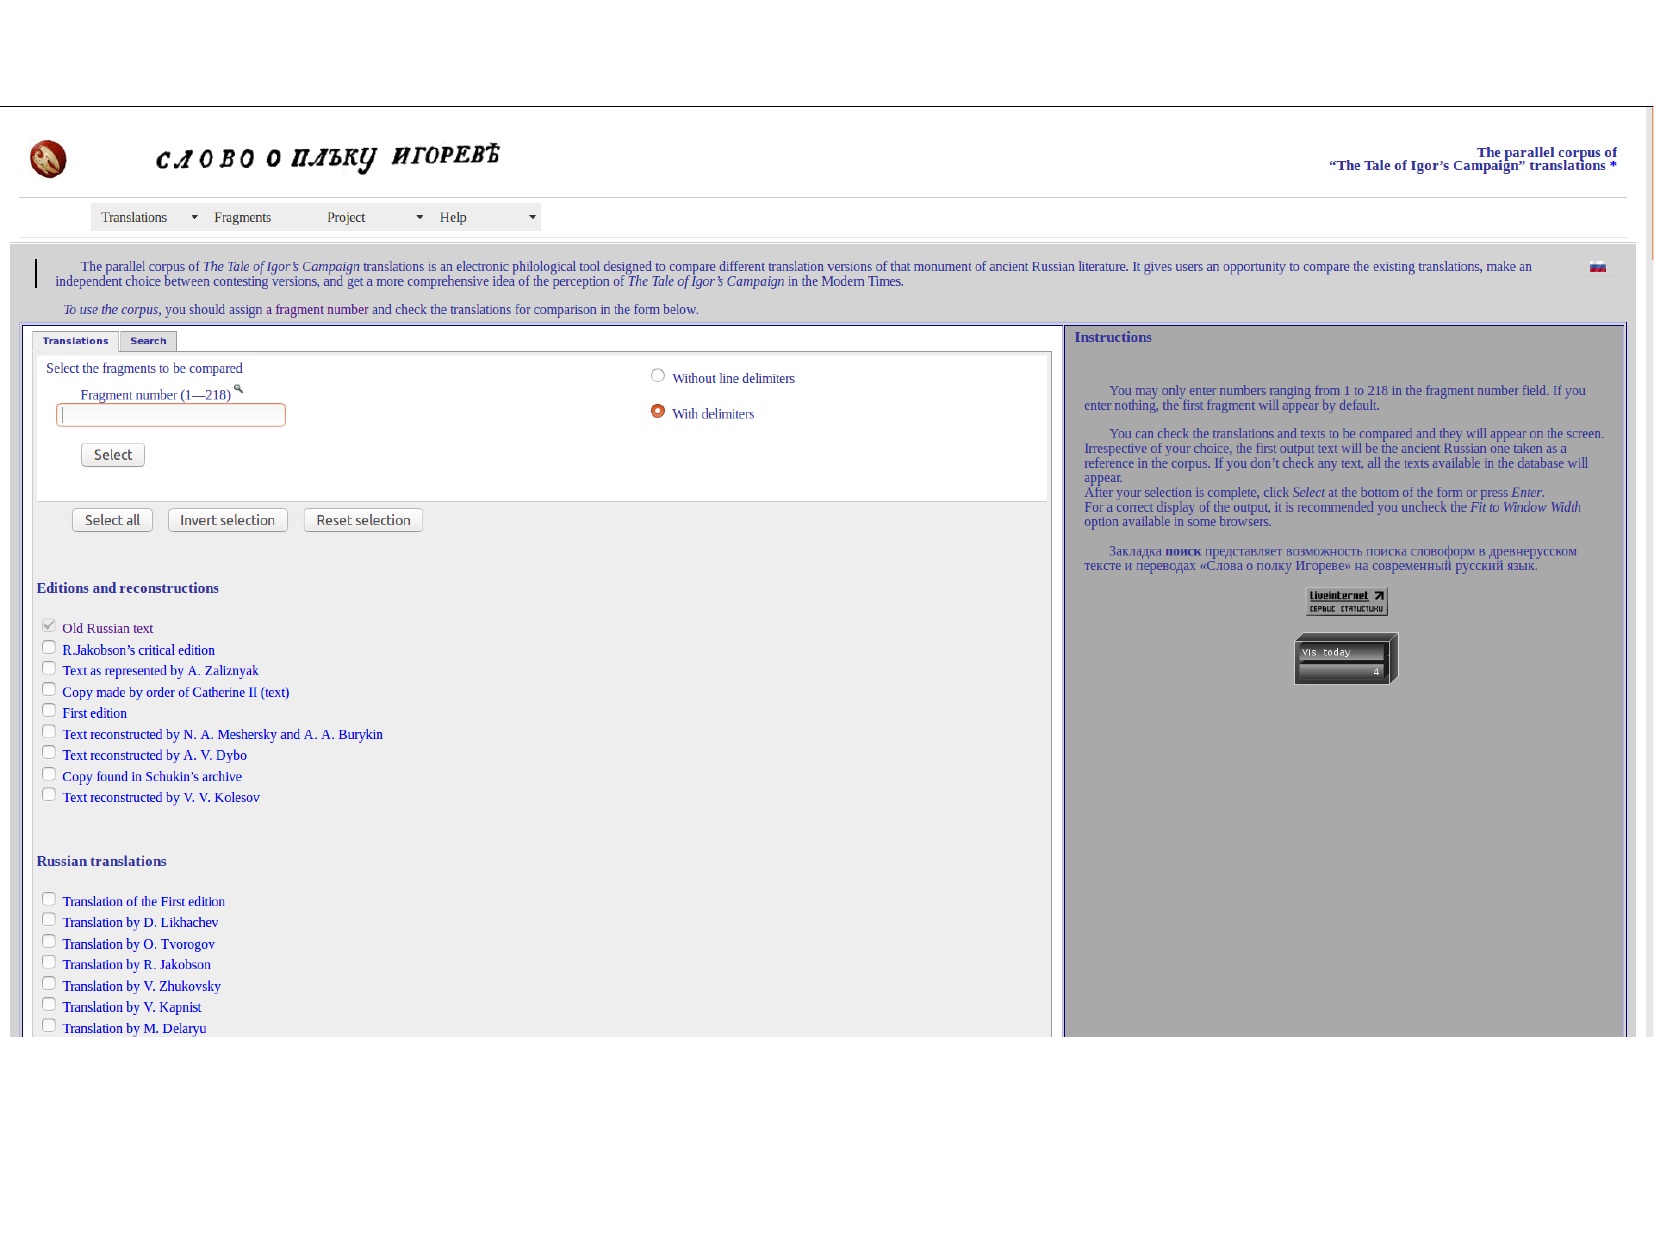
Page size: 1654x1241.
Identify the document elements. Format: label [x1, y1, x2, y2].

picture [0, 106, 1654, 1037]
